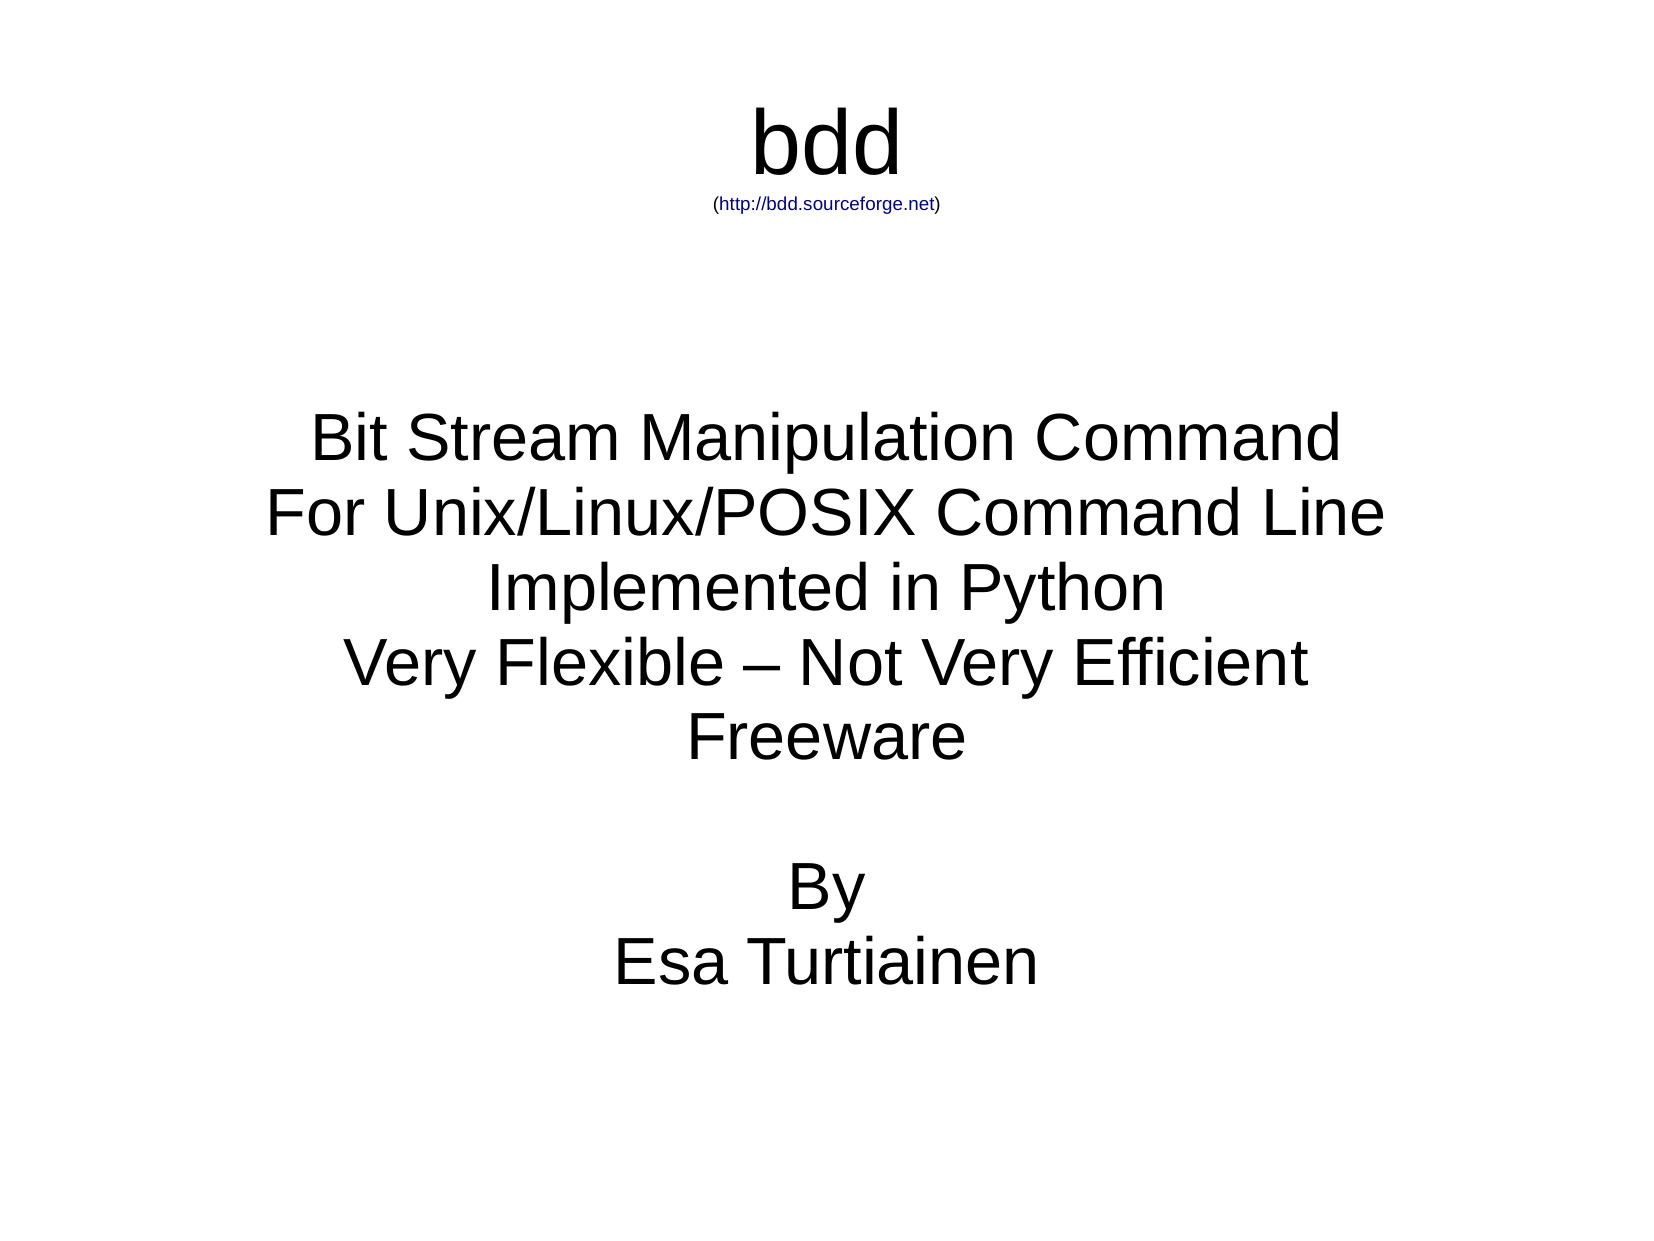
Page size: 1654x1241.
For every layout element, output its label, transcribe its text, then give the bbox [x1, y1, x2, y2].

subtitle Bit Stream Manipulation Command For Unix/Linux/POSIX Command Line Implemented in Python Very Flexible – Not Very Efficient Freeware By Esa Turtiainen [82, 297, 1571, 1102]
title bdd (http://bdd.sourceforge.net) [82, 56, 1571, 250]
